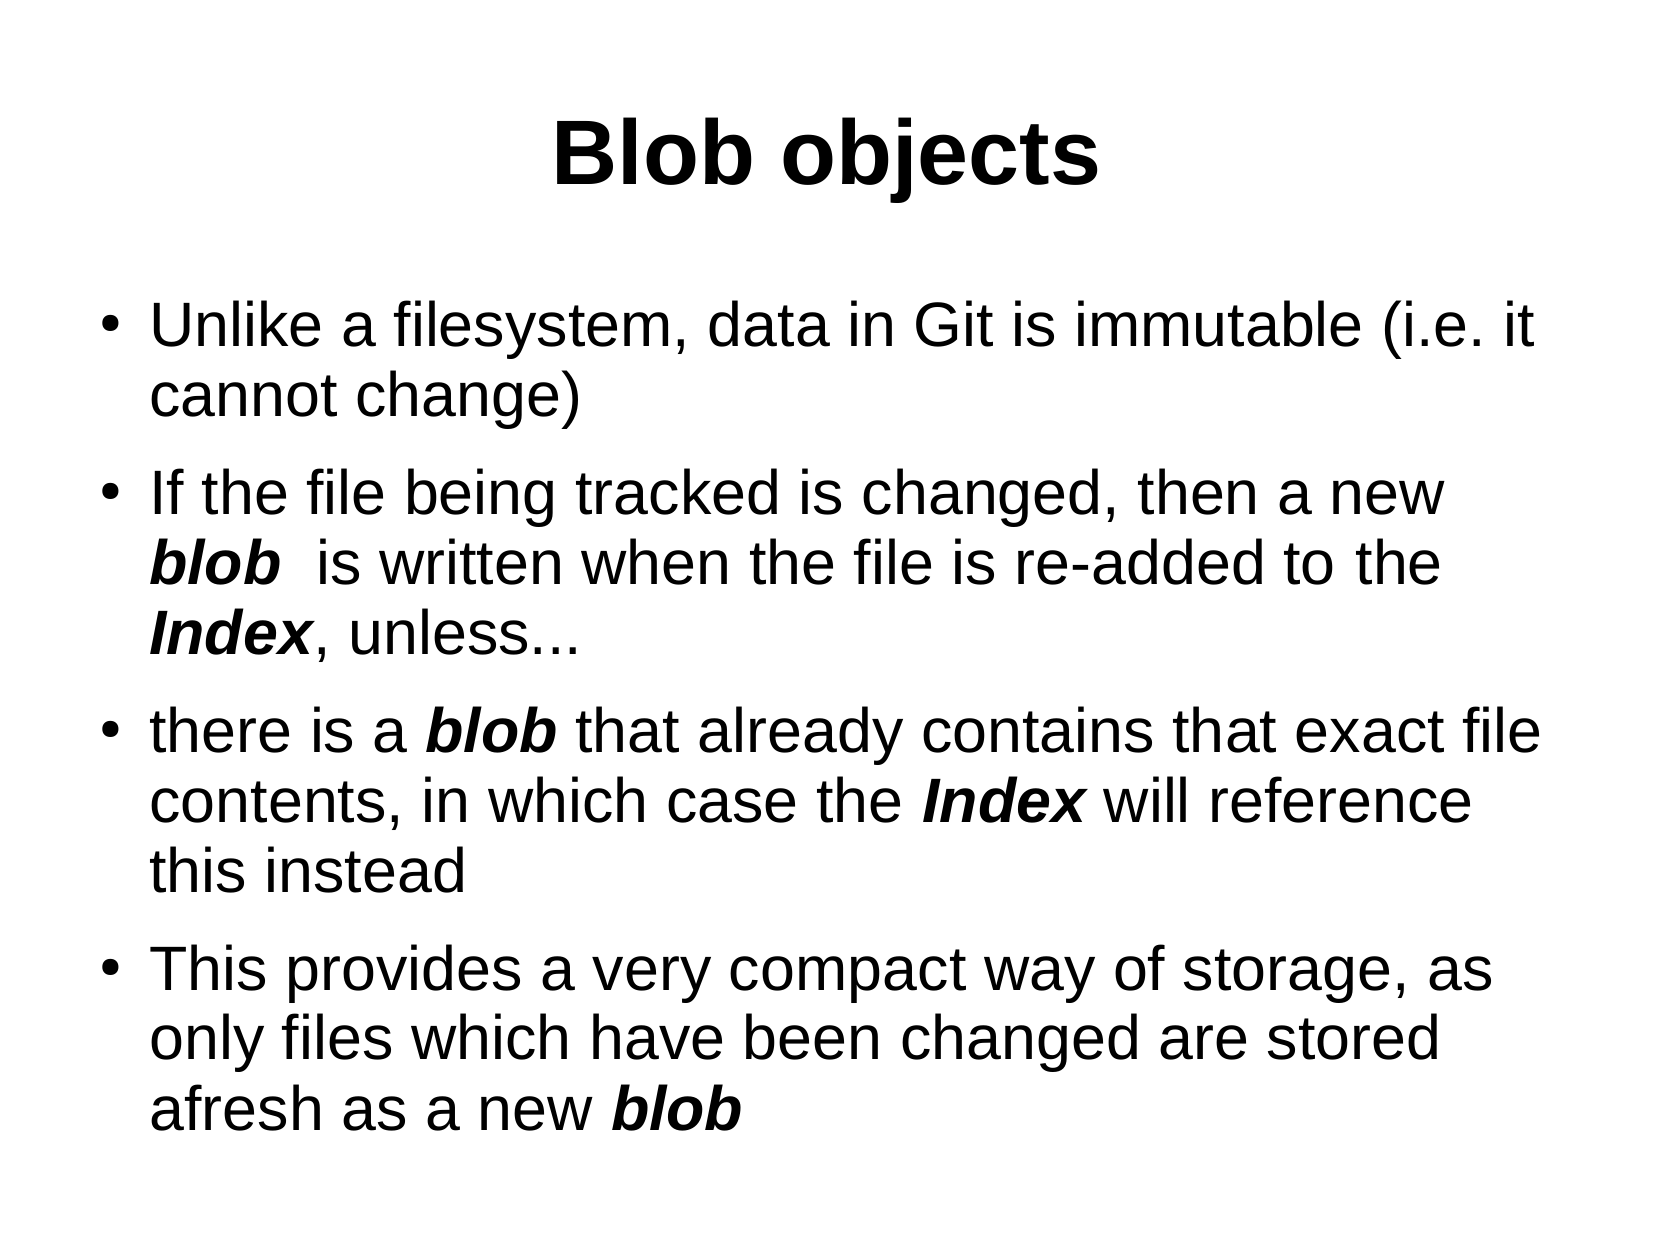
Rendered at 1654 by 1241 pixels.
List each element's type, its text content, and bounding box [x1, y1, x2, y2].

list Unlike a filesystem, data in Git is immutable (i.e. it cannot change) If the file being tracked is changed, then a new blob is written when the file is re-added to the Index, unless... there is a blob that already contains that exact file contents, in which case the Index will reference this instead This provides a very compact way of storage, as only files which have been changed are stored afresh as a new blob [82, 290, 1571, 1146]
title Blob objects [82, 49, 1571, 257]
